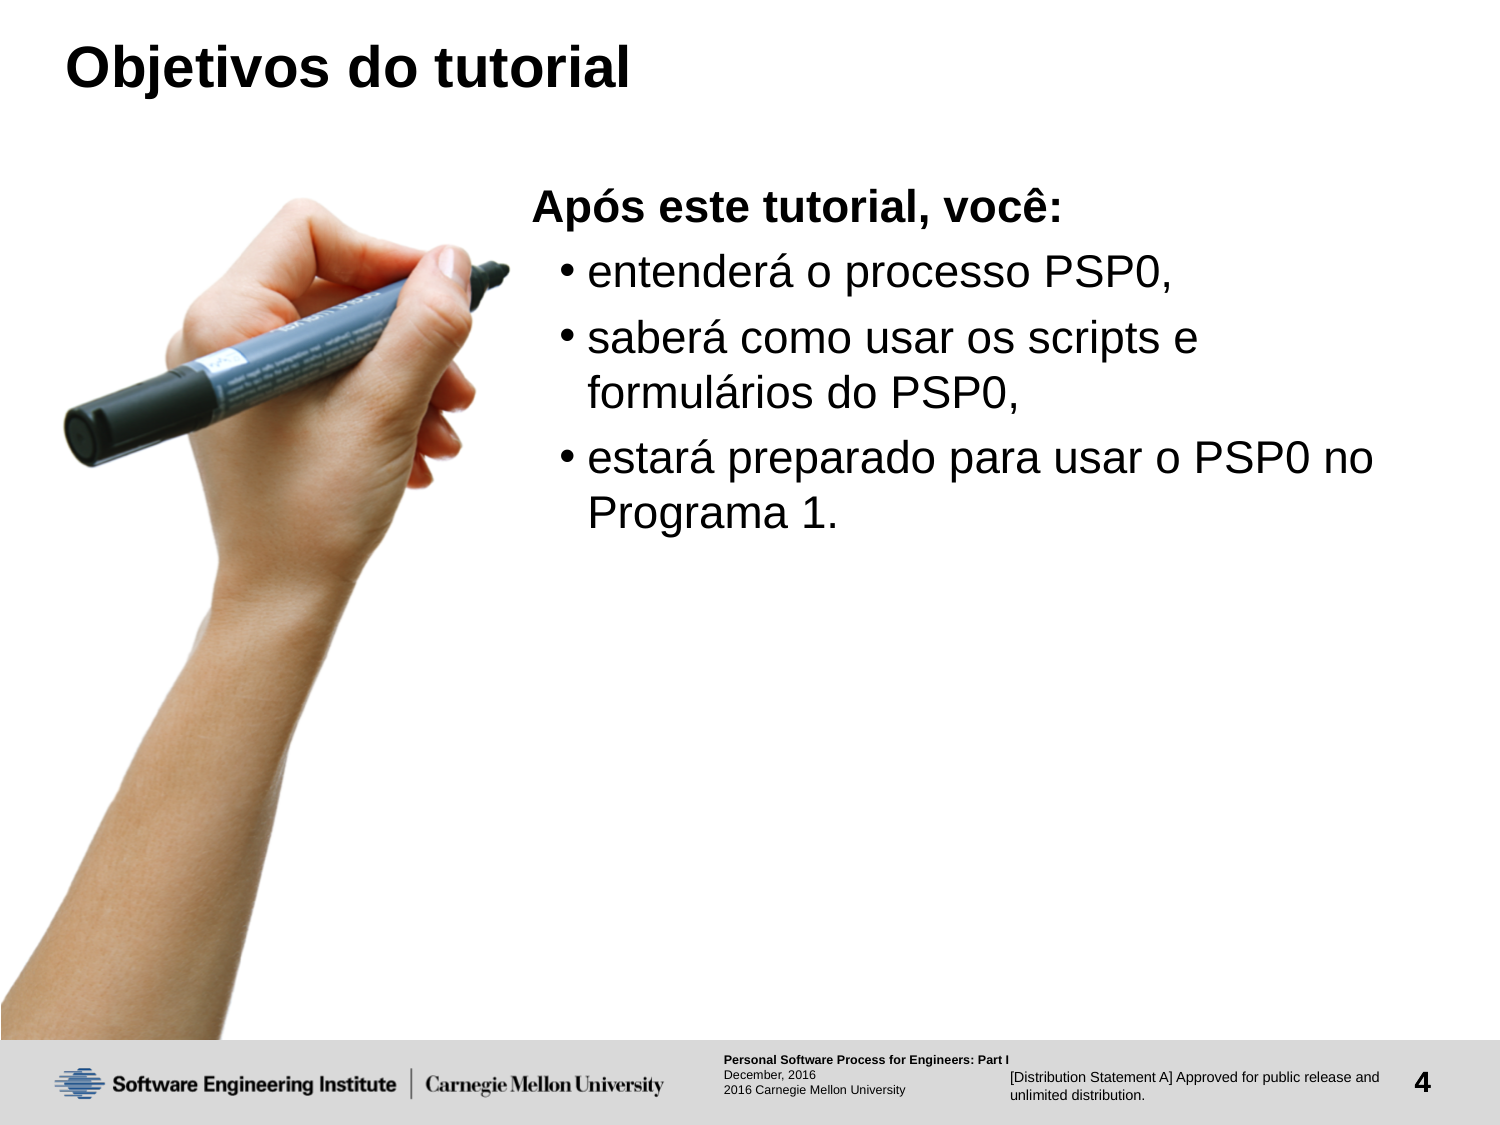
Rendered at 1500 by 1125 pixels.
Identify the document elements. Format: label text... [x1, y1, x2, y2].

title Objetivos do tutorial [65, 37, 1313, 148]
picture [1, 180, 532, 1040]
picture [46, 1061, 673, 1104]
list Após este tutorial, você: entenderá o processo PSP0, saberá como usar os scripts e formulários do PSP0, estará preparado para usar o PSP0 no Programa 1. [531, 176, 1432, 1000]
